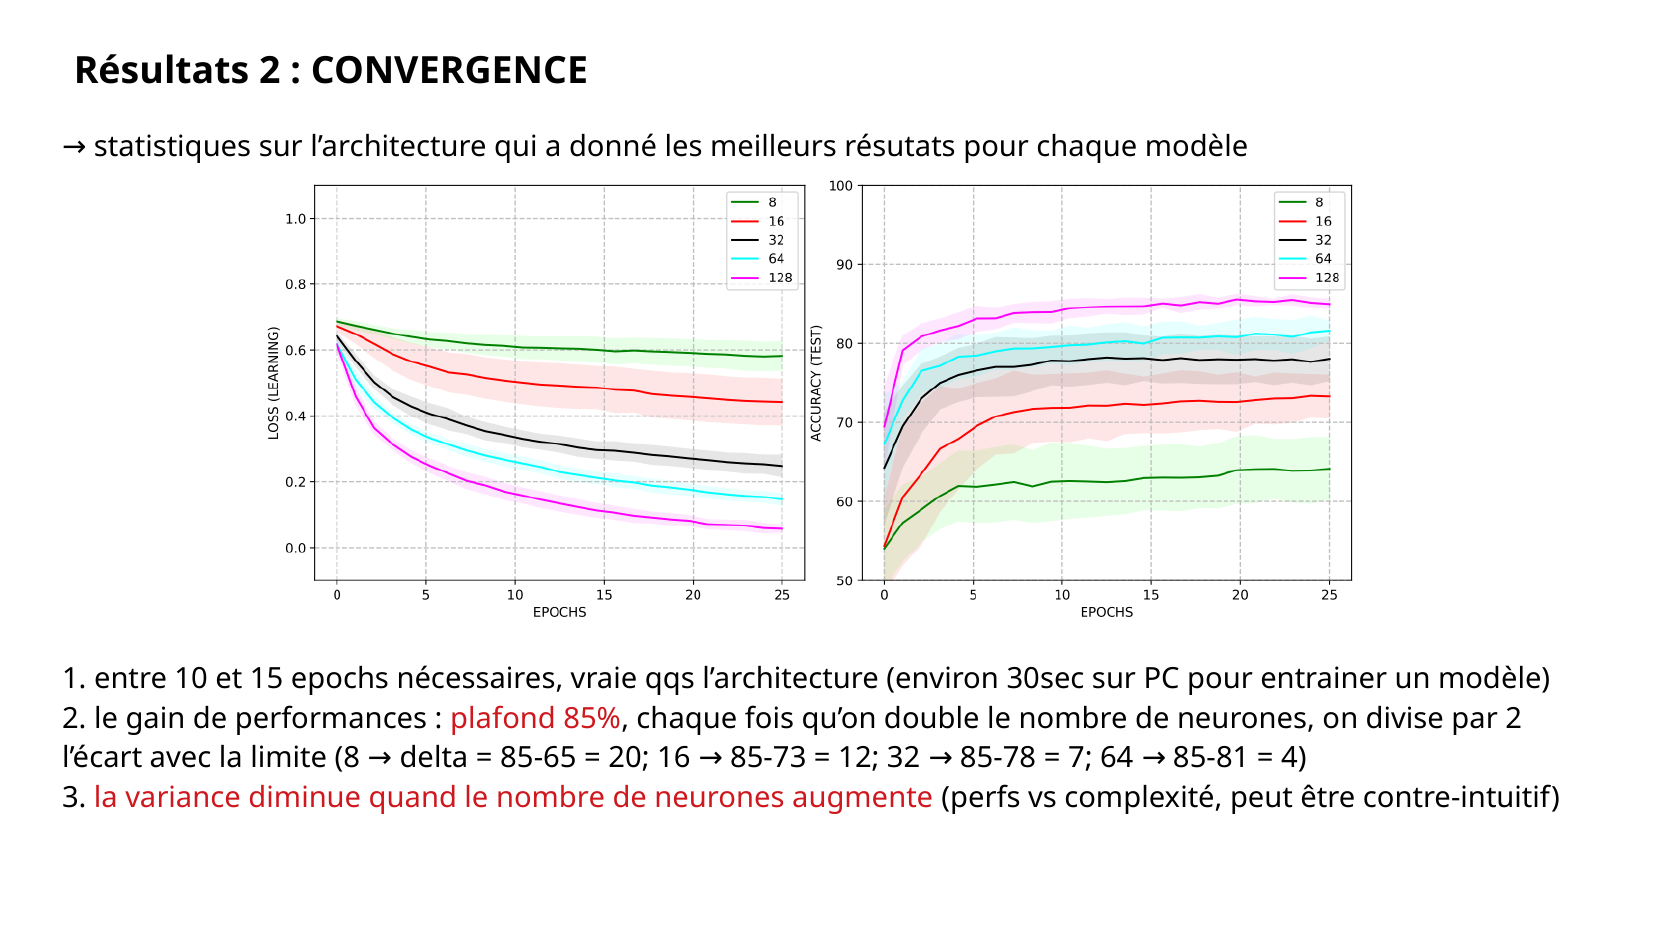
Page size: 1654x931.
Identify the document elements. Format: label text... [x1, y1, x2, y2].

picture [253, 171, 1365, 634]
text_box 1. entre 10 et 15 epochs nécessaires, vraie qqs l’architecture (environ 30sec sur PC pour entrainer un modèle) 2. le gain de performances : plafond 85%, chaque fois qu’on double le nombre de neurones, on divise par 2 l’écart avec la limite (8 → delta = 85-65 = 20; 16 → 85-73 = 12; 32 → 85-78 = 7; 64 → 85-81 = 4) 3. la variance diminue quand le nombre de neurones augmente (perfs vs complexité, peut être contre-intuitif) [47, 649, 1619, 796]
text_box Résultats 2 : CONVERGENCE [59, 35, 1536, 93]
text_box → statistiques sur l’architecture qui a donné les meilleurs résutats pour chaque modèle [47, 118, 1619, 166]
